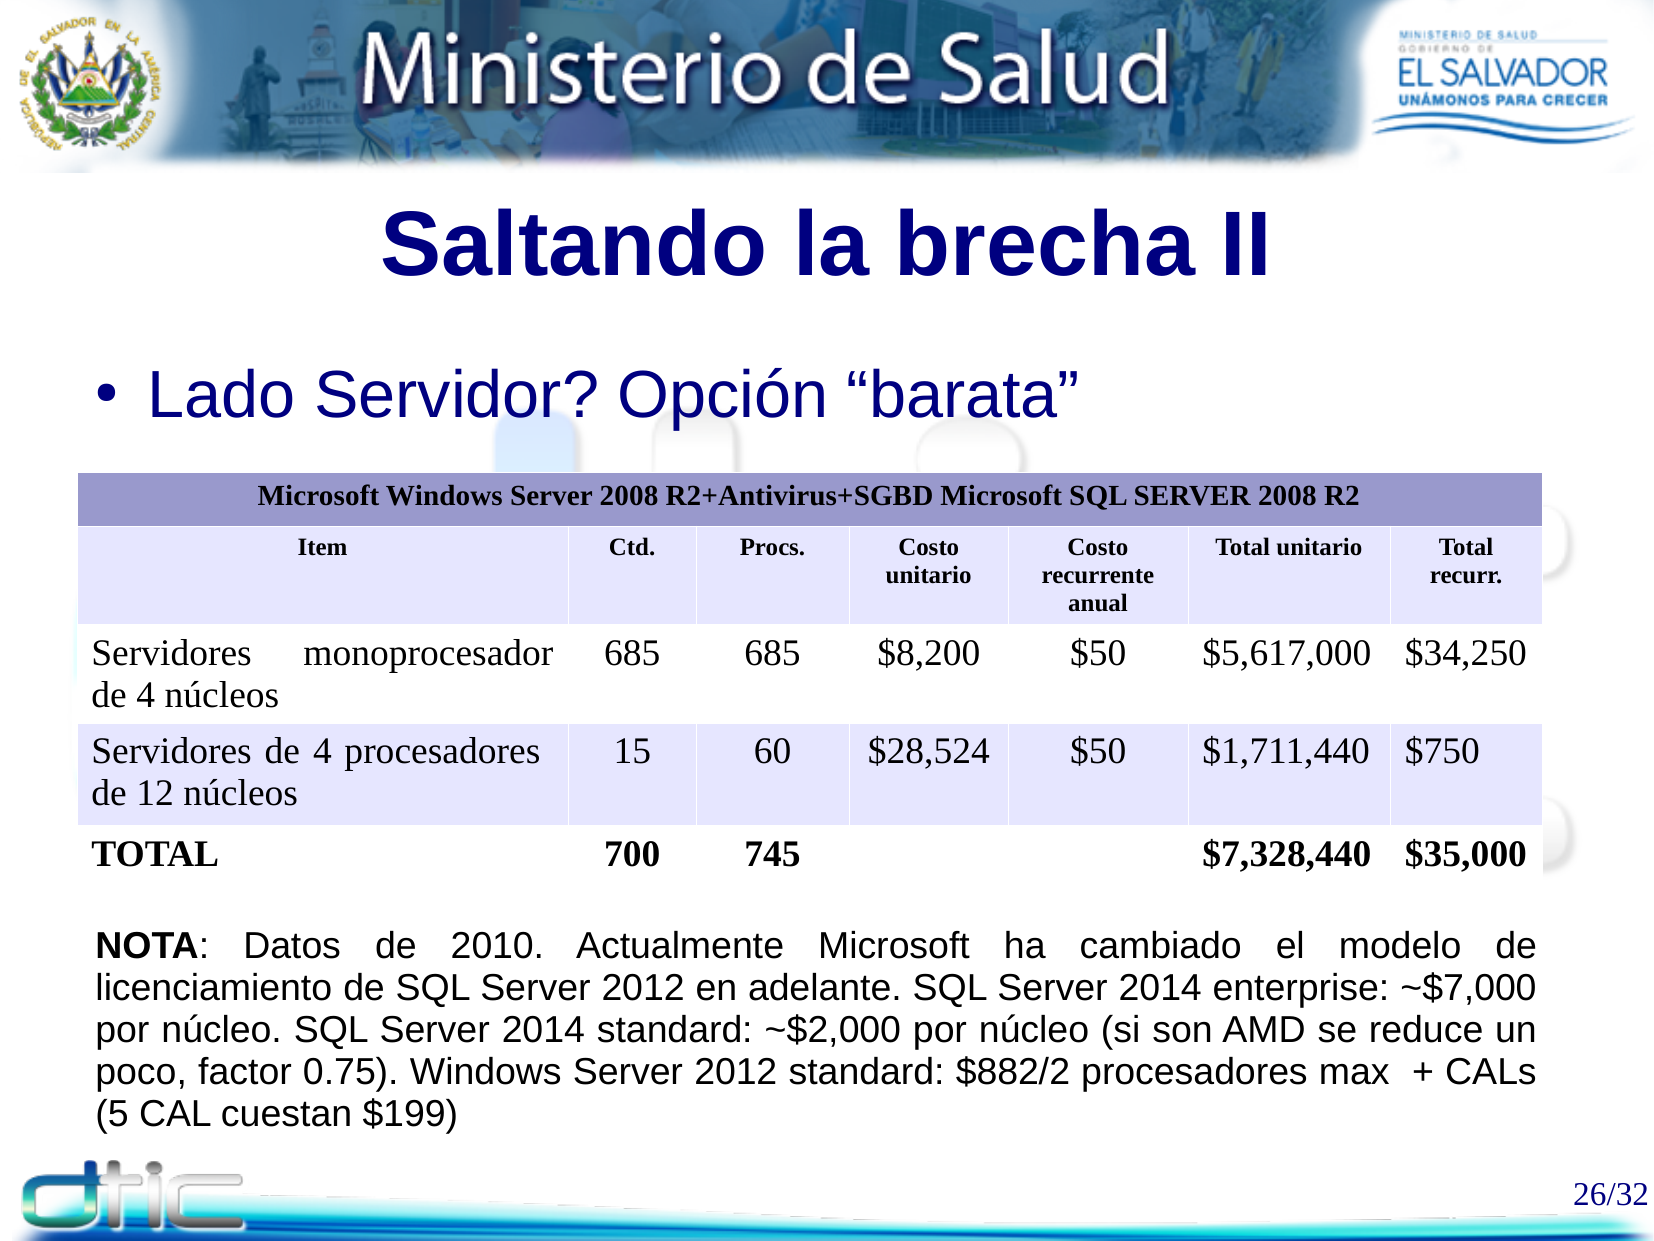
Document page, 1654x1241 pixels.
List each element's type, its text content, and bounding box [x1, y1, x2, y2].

table_cell 685 [569, 625, 696, 723]
table_cell $5,617,000 [1189, 625, 1390, 723]
table_cell 15 [569, 724, 696, 825]
picture [0, 0, 1654, 173]
table_cell Costo recurrente anual [1009, 527, 1188, 624]
table_cell $28,524 [850, 724, 1008, 825]
table_cell [850, 826, 1008, 887]
table_cell Procs. [697, 527, 849, 624]
table_cell $50 [1009, 724, 1188, 825]
table_cell $34,250 [1391, 625, 1542, 723]
table_cell 745 [697, 826, 849, 887]
table_cell Total recurr. [1391, 527, 1542, 624]
table_cell 685 [697, 625, 849, 723]
table_cell Costo unitario [850, 527, 1008, 624]
title Saltando la brecha II [0, 185, 1654, 302]
table_cell Servidores de 4 procesadores de 12 núcleos [78, 724, 568, 825]
table_cell $750 [1391, 724, 1542, 825]
table_cell $50 [1009, 625, 1188, 723]
text_box <número>/32 [1322, 1175, 1650, 1240]
table_cell $35,000 [1391, 826, 1542, 887]
table_cell Ctd. [569, 527, 696, 624]
table_cell TOTAL [78, 826, 568, 887]
table_cell 700 [569, 826, 696, 887]
table_cell Total unitario [1189, 527, 1390, 624]
table_cell $8,200 [850, 625, 1008, 723]
list Lado Servidor? Opción “barata” [76, 357, 1565, 713]
table_cell $7,328,440 [1189, 826, 1390, 887]
table_cell [1009, 826, 1188, 887]
table_header Microsoft Windows Server 2008 R2+Antivirus+SGBD Microsoft SQL SERVER 2008 R2 [78, 473, 1542, 526]
table_cell Item [78, 527, 568, 624]
picture [12, 1160, 1654, 1241]
table_cell 60 [697, 724, 849, 825]
text_box NOTA: Datos de 2010. Actualmente Microsoft ha cambiado el modelo de licenciamiento de SQL Server 2012 en adelante. SQL Server 2014 enterprise: ~$7,000 por núcleo. SQL Server 2014 standard: ~$2,000 por núcleo (si son AMD se reduce un poco, factor 0.75). Windows Server 2012 standard: $882/2 procesadores max + CALs (5 CAL cuestan $199) [80, 917, 1553, 1143]
table_cell $1,711,440 [1189, 724, 1390, 825]
table_cell Servidores monoprocesador de 4 núcleos [78, 625, 568, 723]
